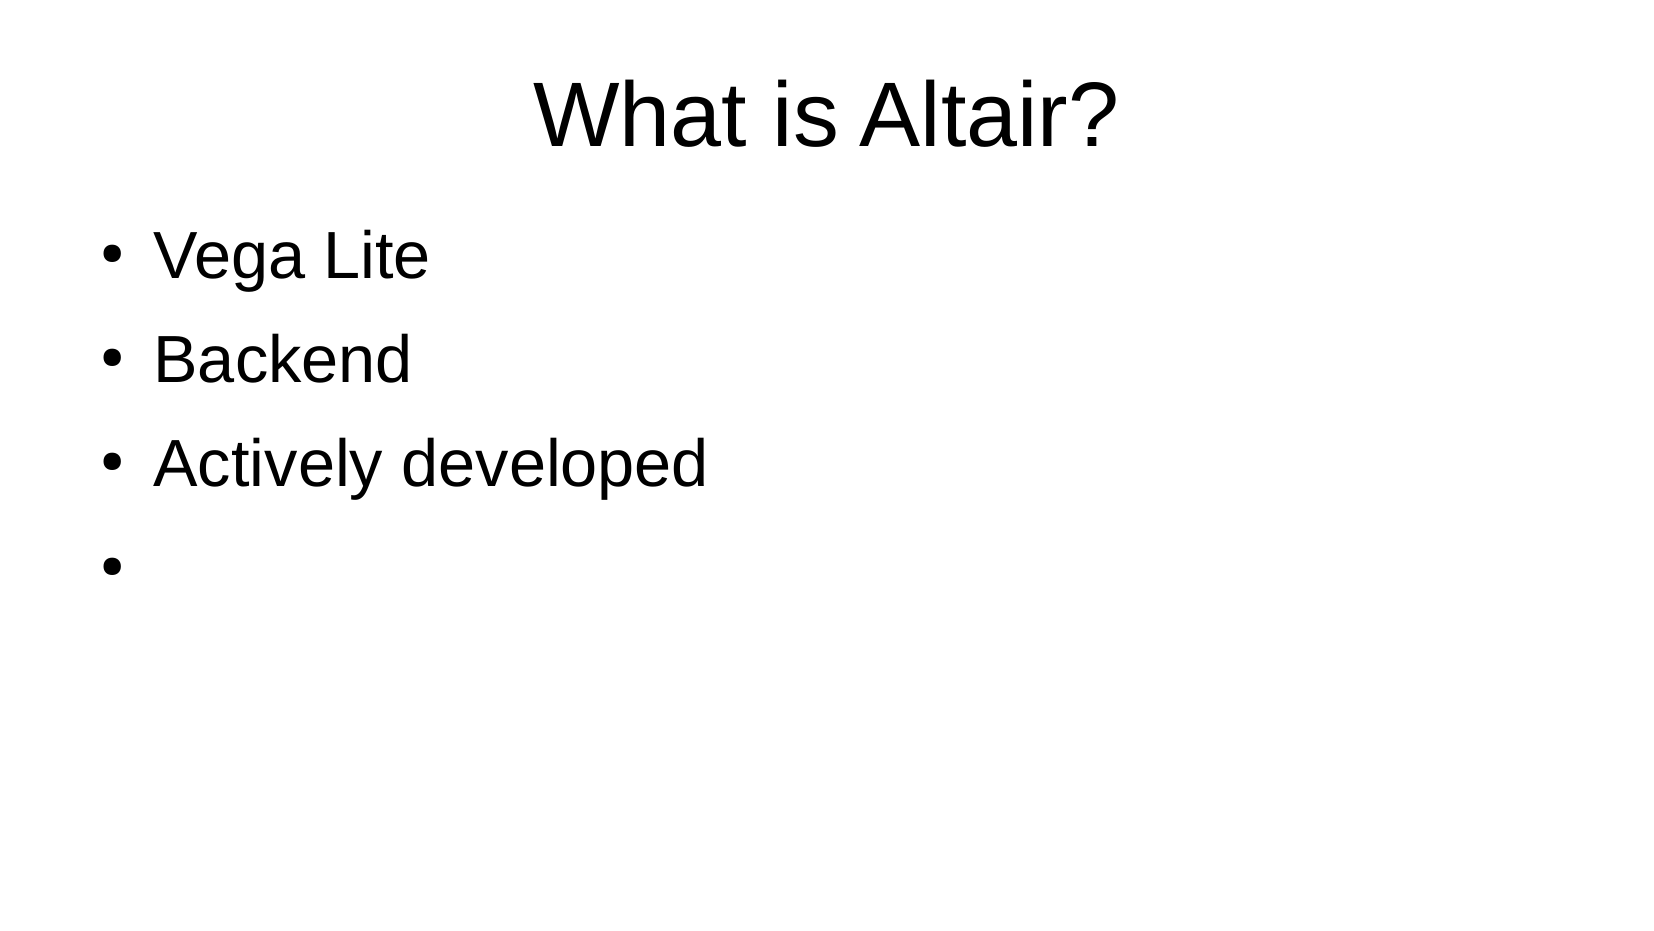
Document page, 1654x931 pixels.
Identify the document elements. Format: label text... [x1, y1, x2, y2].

title What is Altair? [82, 37, 1571, 193]
list Vega Lite Backend Actively developed [82, 217, 809, 758]
